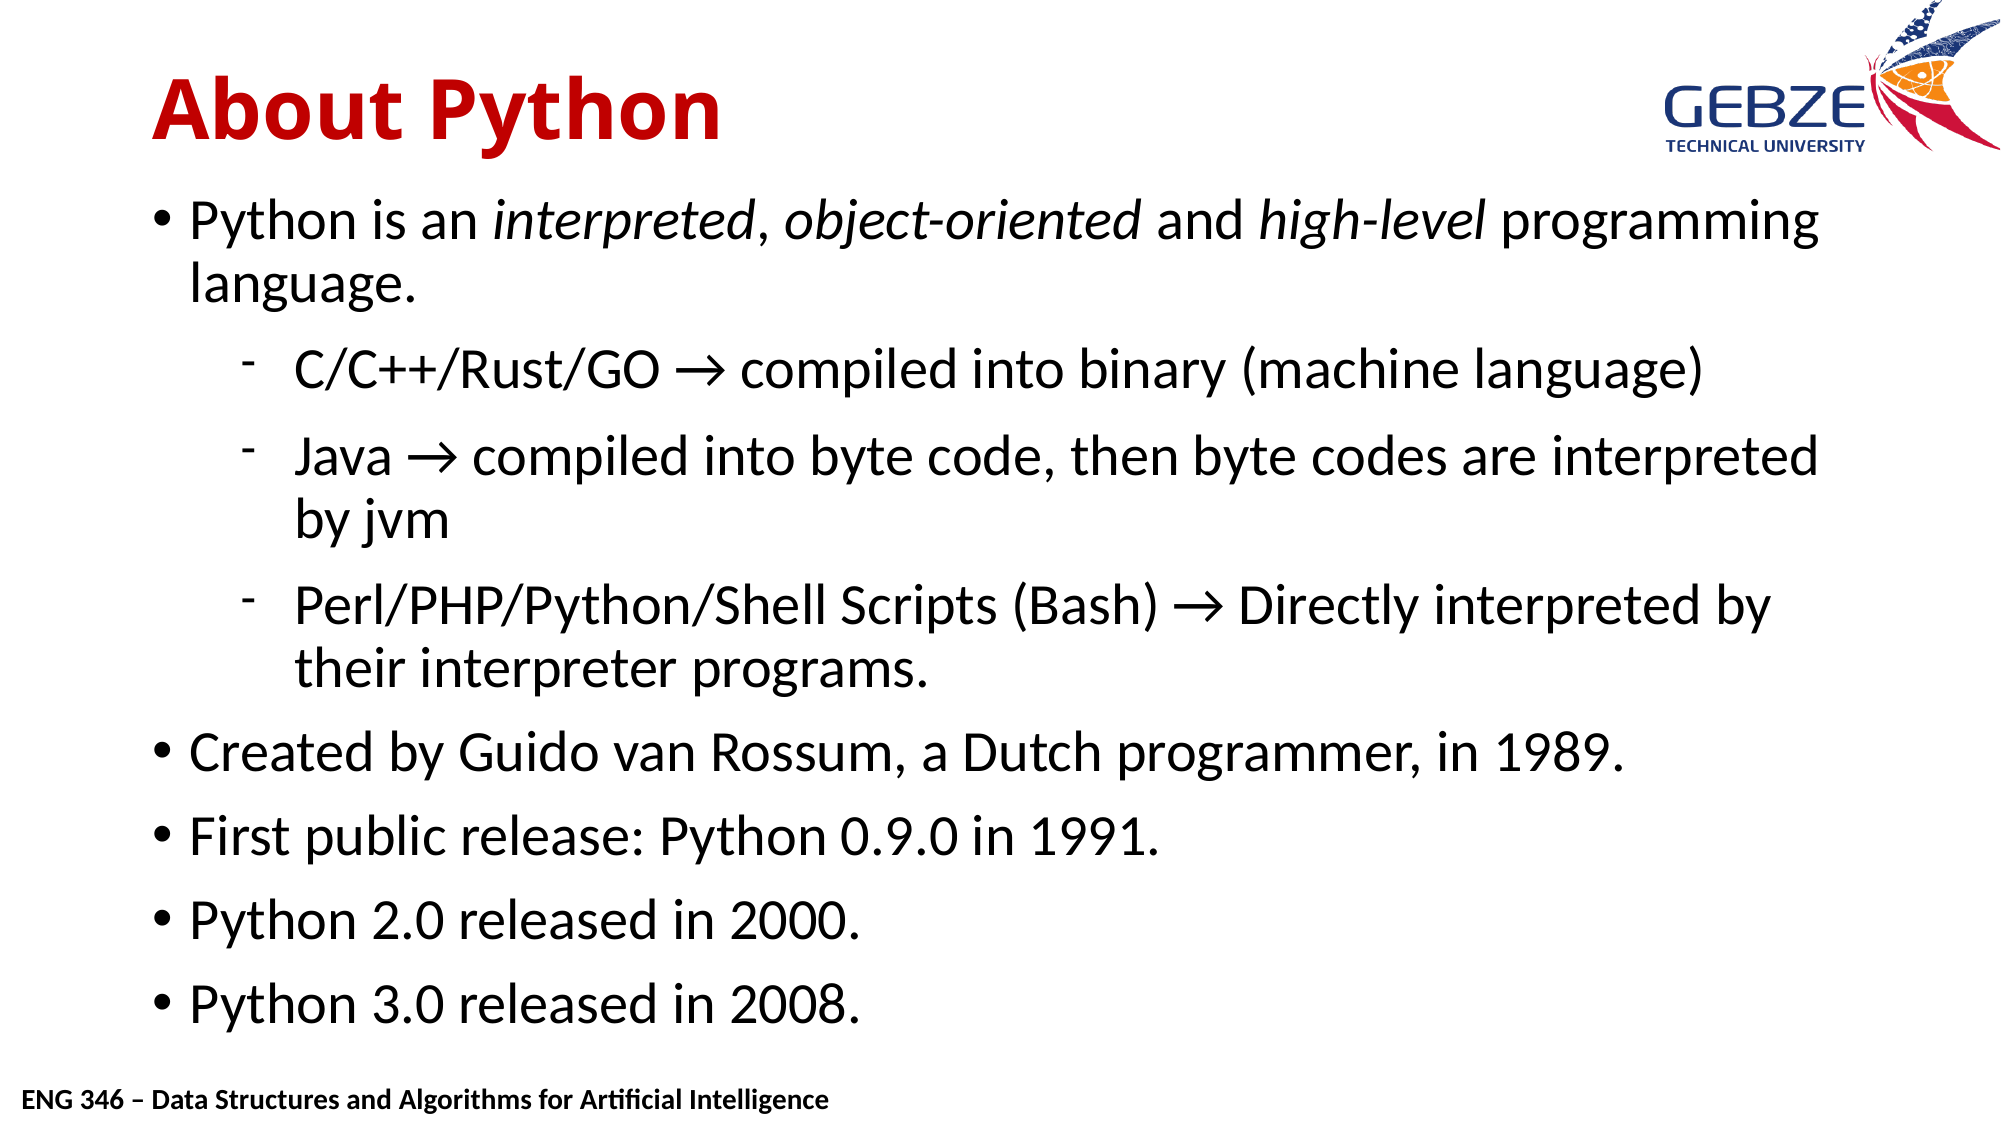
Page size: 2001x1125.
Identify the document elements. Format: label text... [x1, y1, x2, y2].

title About Python [137, 59, 1862, 165]
picture [1665, 0, 2001, 152]
list Python is an interpreted, object-oriented and high-level programming language. C/C++/Rust/GO → compiled into binary (machine language) Java → compiled into byte code, then byte codes are interpreted by jvm Perl/PHP/Python/Shell Scripts (Bash) → Directly interpreted by their interpreter programs. Created by Guido van Rossum, a Dutch programmer, in 1989. First public release: Python 0.9.0 in 1991. Python 2.0 released in 2000. Python 3.0 released in 2008. [137, 181, 1862, 1013]
